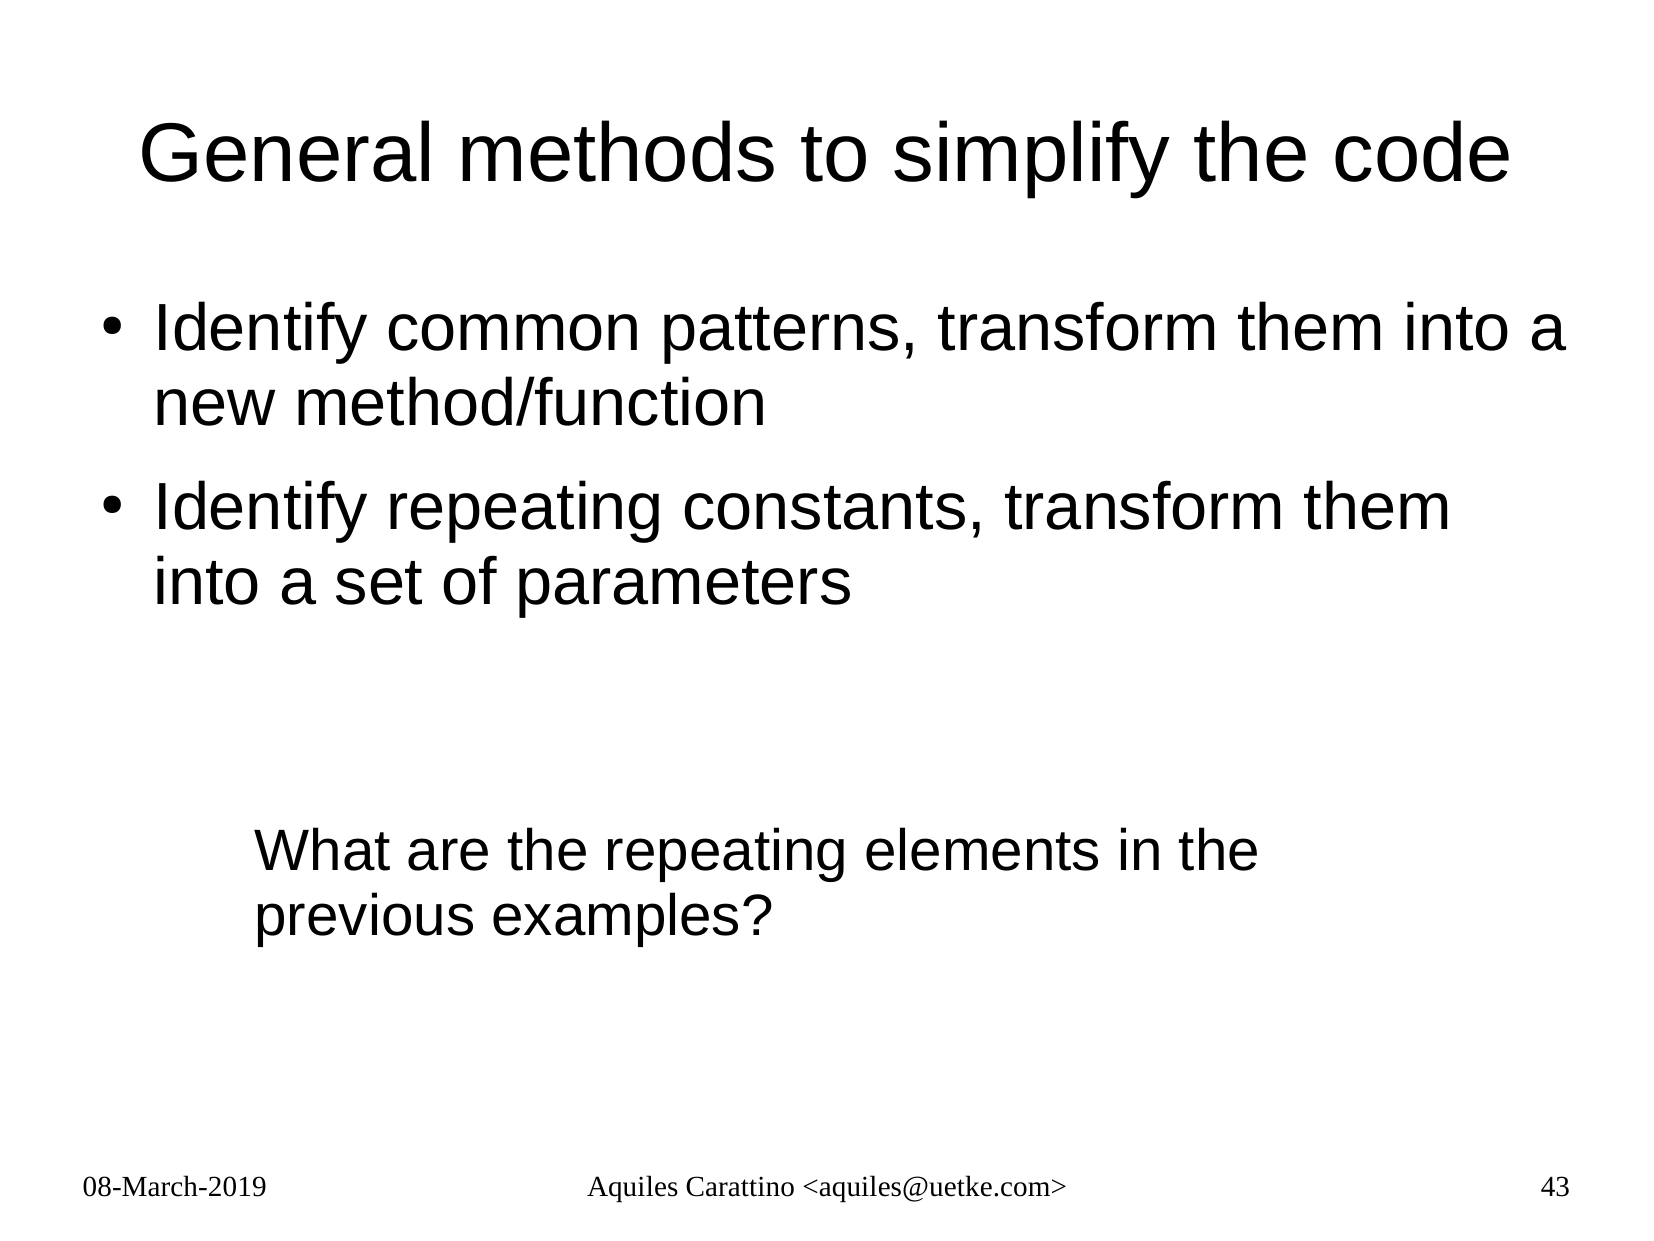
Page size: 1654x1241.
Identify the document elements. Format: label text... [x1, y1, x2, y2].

list Identify common patterns, transform them into a new method/function Identify repeating constants, transform them into a set of parameters [82, 290, 1571, 1010]
text_box What are the repeating elements in the previous examples? [239, 810, 1410, 956]
title General methods to simplify the code [82, 49, 1571, 257]
